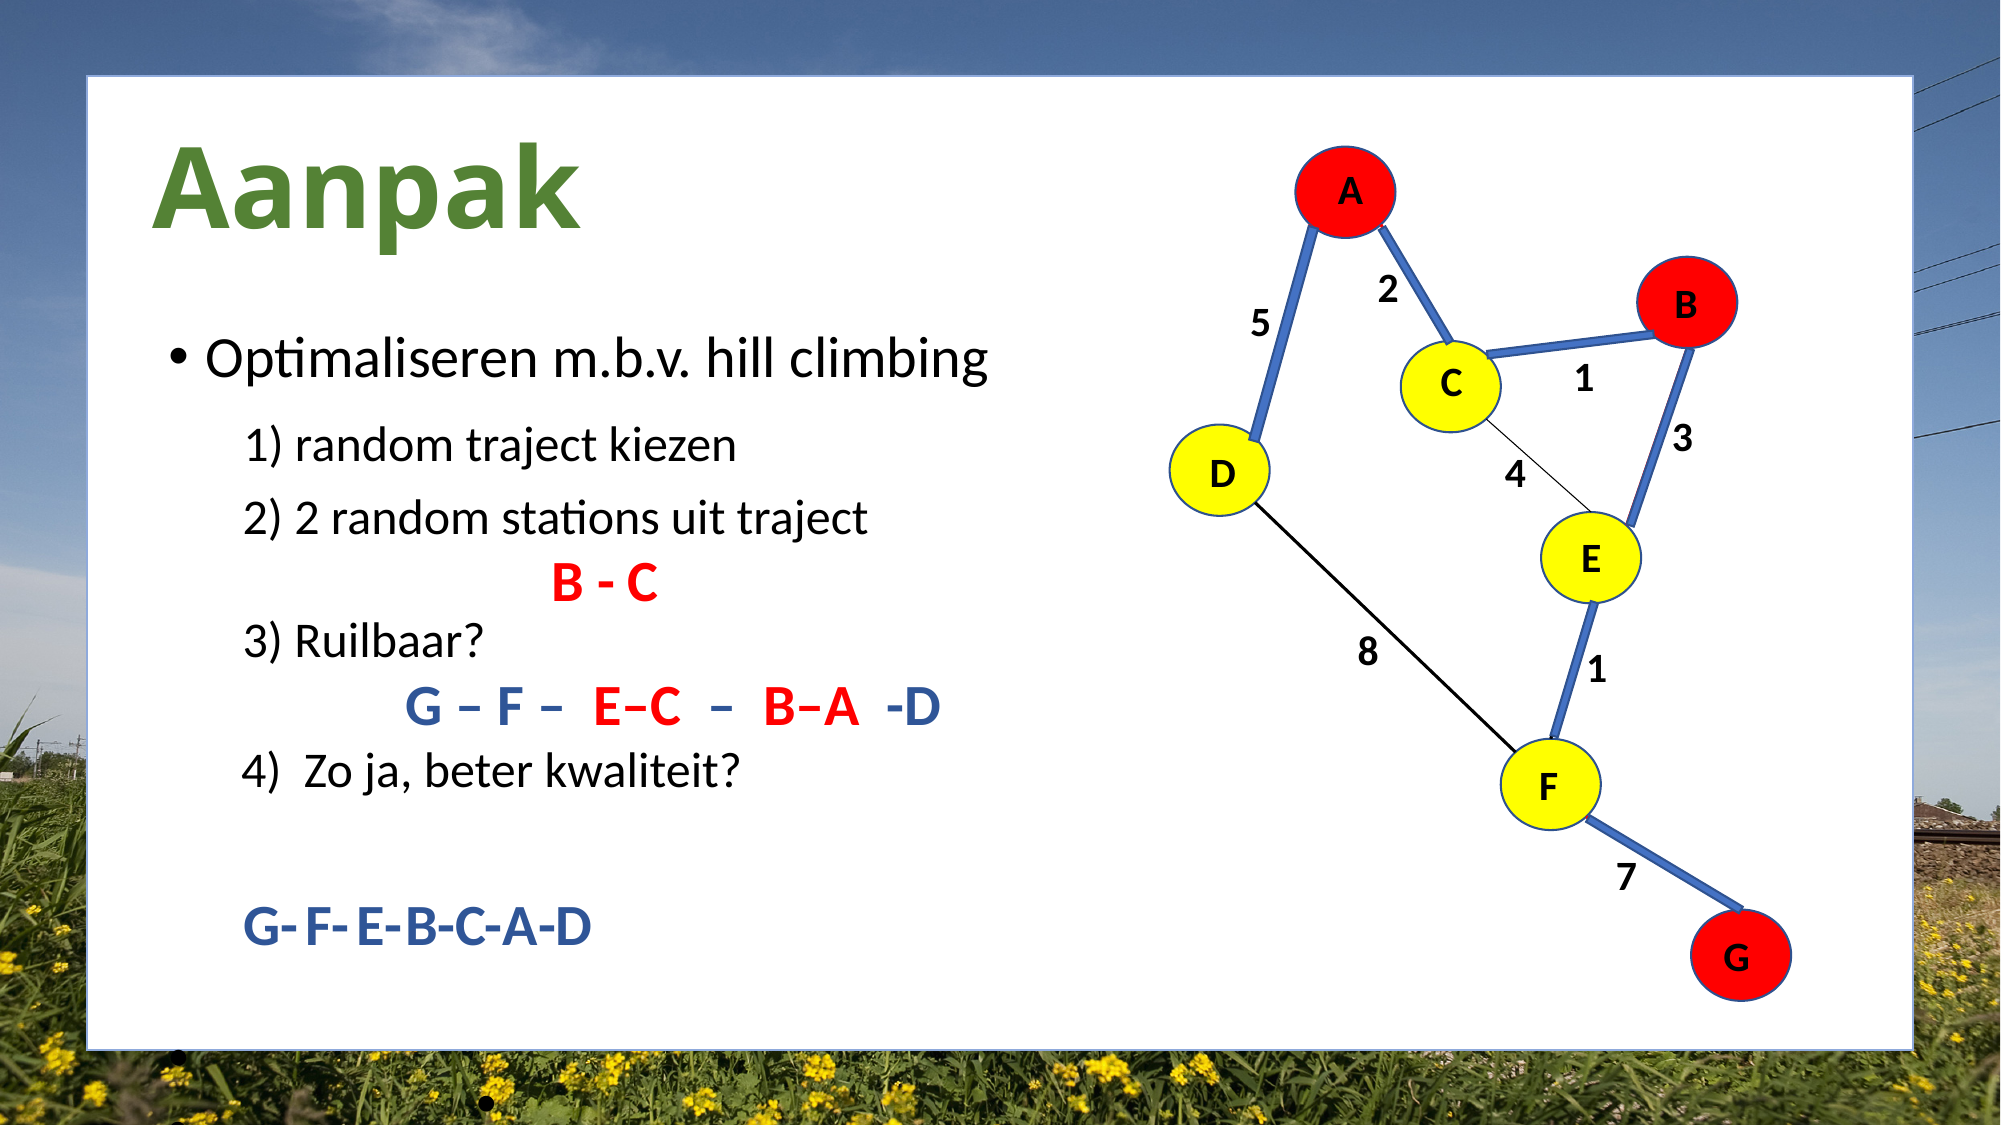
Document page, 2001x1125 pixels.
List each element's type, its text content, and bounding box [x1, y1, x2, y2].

text_box 4 [1489, 438, 1554, 505]
text_box 8 [1377, 616, 1408, 645]
text_box E [1558, 523, 1625, 589]
text_box 4) Zo ja, beter kwaliteit? [150, 729, 1108, 816]
text_box G – F – E–C – B–A -D [315, 667, 1164, 753]
text_box 7 [1600, 841, 1667, 908]
text_box 5 [1284, 305, 1298, 353]
text_box B [1659, 269, 1723, 335]
text_box 1 [1570, 633, 1580, 666]
text_box B-C [437, 879, 469, 966]
text_box C [1425, 347, 1493, 413]
text_box F- [325, 879, 386, 966]
text_box -A [469, 879, 523, 966]
text_box A [1322, 155, 1393, 222]
text_box 2 [1402, 253, 1429, 298]
text_box [87, 76, 1913, 1050]
text_box G- [228, 879, 325, 966]
text_box 2 [1362, 253, 1429, 319]
text_box F [1524, 751, 1590, 818]
text_box G [1708, 922, 1775, 988]
text_box Optimaliseren m.b.v. hill climbing 1) random traject kiezen [153, 319, 1110, 476]
text_box -D [523, 879, 619, 966]
text_box 7 [1635, 841, 1667, 860]
text_box 2) 2 random stations uit traject [152, 476, 1110, 563]
text_box 1 [1558, 343, 1618, 408]
text_box 3 [1656, 402, 1666, 431]
text_box 1 [1570, 633, 1637, 699]
text_box E- [386, 879, 437, 966]
text_box D [1194, 438, 1261, 505]
text_box 3) Ruilbaar? [152, 599, 1110, 686]
text_box 3 [1656, 402, 1723, 469]
text_box 5 [1235, 287, 1291, 353]
text_box B - C [461, 543, 767, 630]
text_box 8 [1342, 616, 1408, 682]
title Aanpak [1298, 227, 1391, 302]
title Aanpak [137, 83, 1863, 302]
